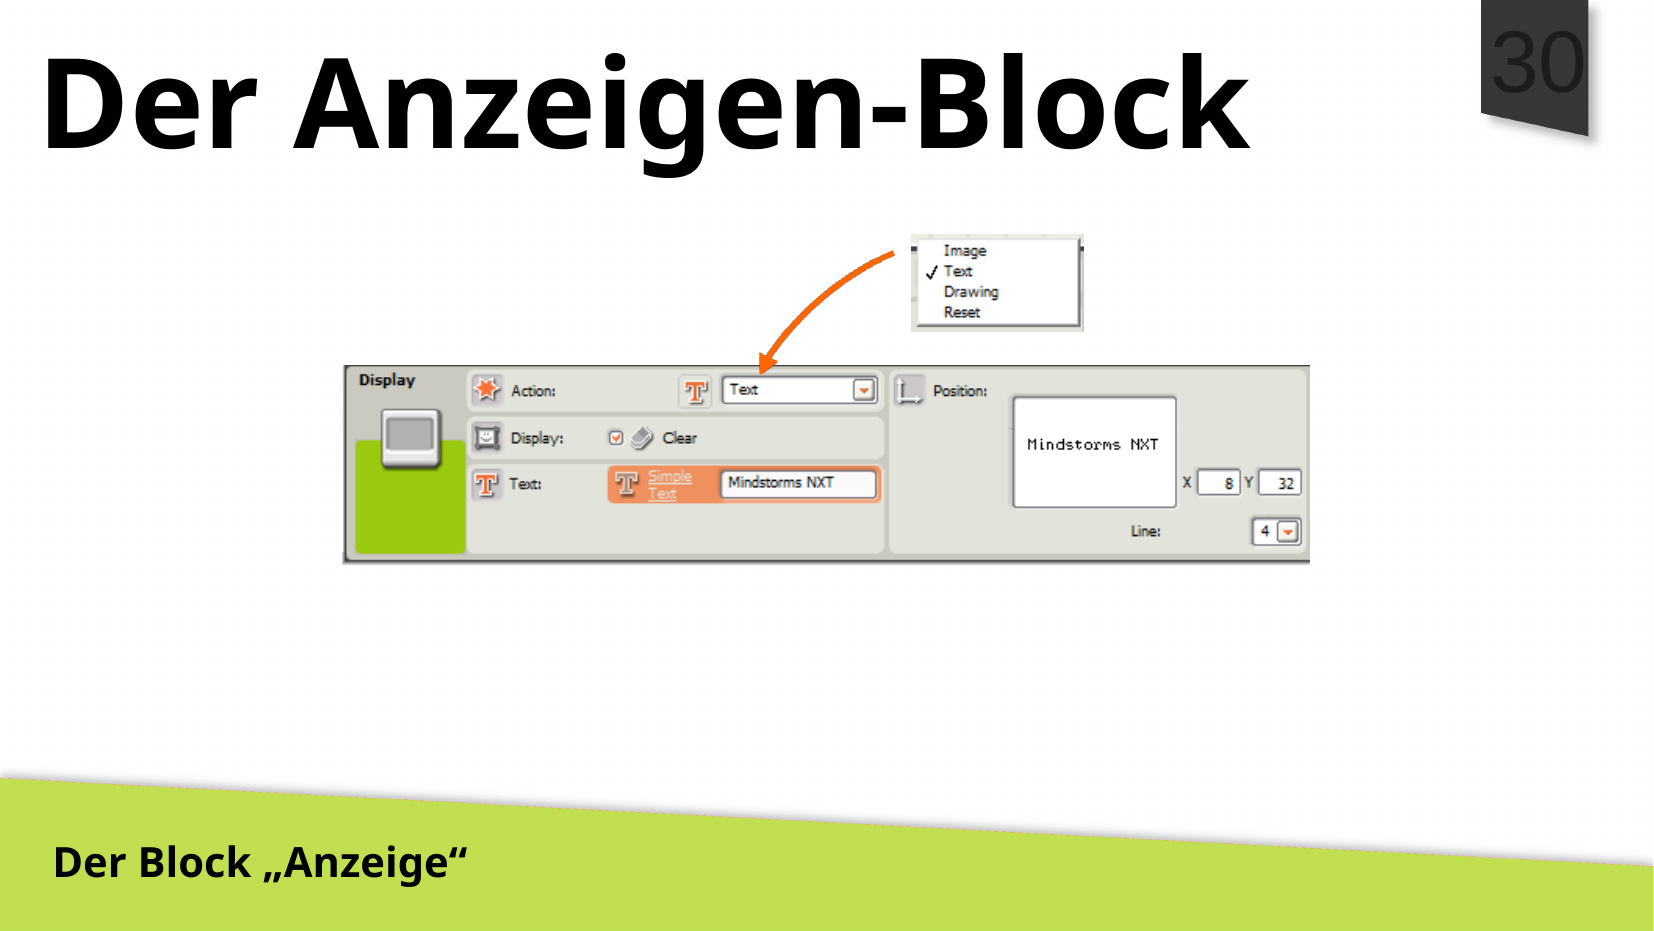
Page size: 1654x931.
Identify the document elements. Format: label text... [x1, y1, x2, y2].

picture [0, 0, 1654, 931]
title Der Anzeigen-Block [37, 18, 1388, 182]
text_box <Foliennummer> [1151, 5, 1603, 156]
text_box Der Block „Anzeige“ [37, 825, 863, 901]
